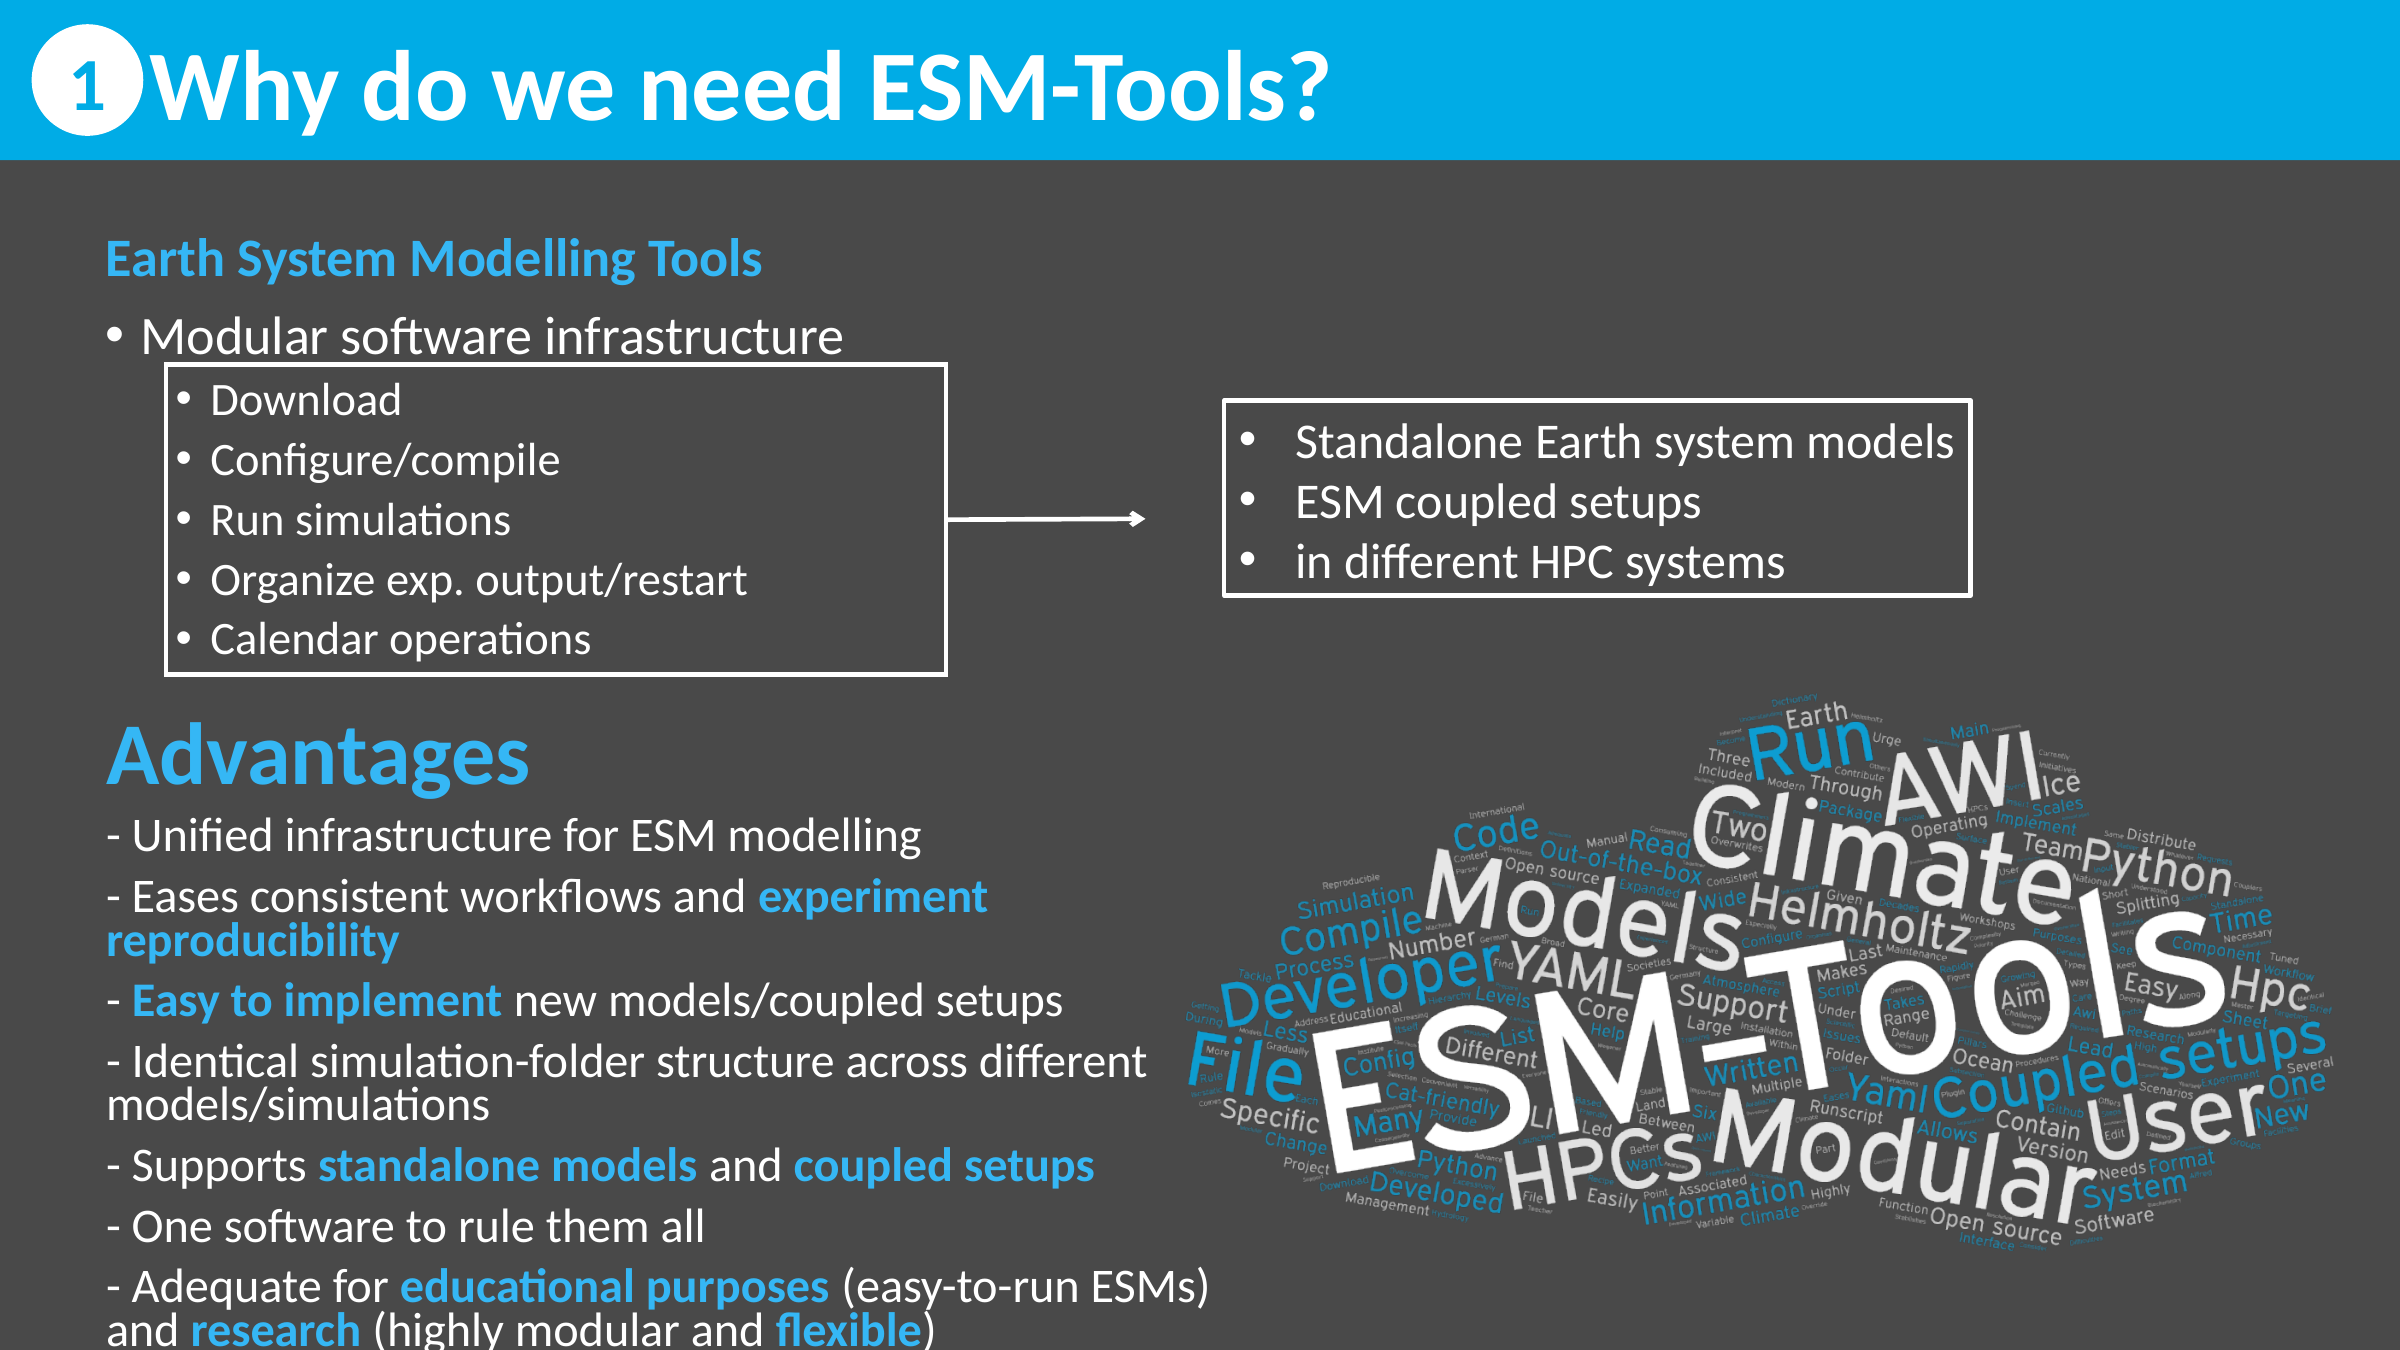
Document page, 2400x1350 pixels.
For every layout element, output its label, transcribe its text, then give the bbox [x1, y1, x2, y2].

text_box Why do we need ESM-Tools? [0, 0, 2400, 161]
text_box 1 [31, 24, 144, 136]
text_box Earth System Modelling Tools Modular software infrastructure Download Configure/compile Run simulations Organize exp. output/restart Calendar operations [91, 222, 2161, 675]
text_box Earth System Modelling Tools Modular software infrastructure Download Configure/compile Run simulations Organize exp. output/restart Calendar operations [168, 367, 944, 672]
text_box Advantages - Unified infrastructure for ESM modelling - Eases consistent workflows and experiment reproducibility - Easy to implement new models/coupled setups - Identical simulation-folder structure across different models/simulations - Supports standalone models and coupled setups - One software to rule them all - Adequate for educational purposes (easy-to-run ESMs) and research (highly modular and flexible) [91, 713, 1258, 1350]
text_box Standalone Earth system models ESM coupled setups in different HPC systems [1224, 400, 1971, 596]
picture [1145, 677, 2370, 1269]
